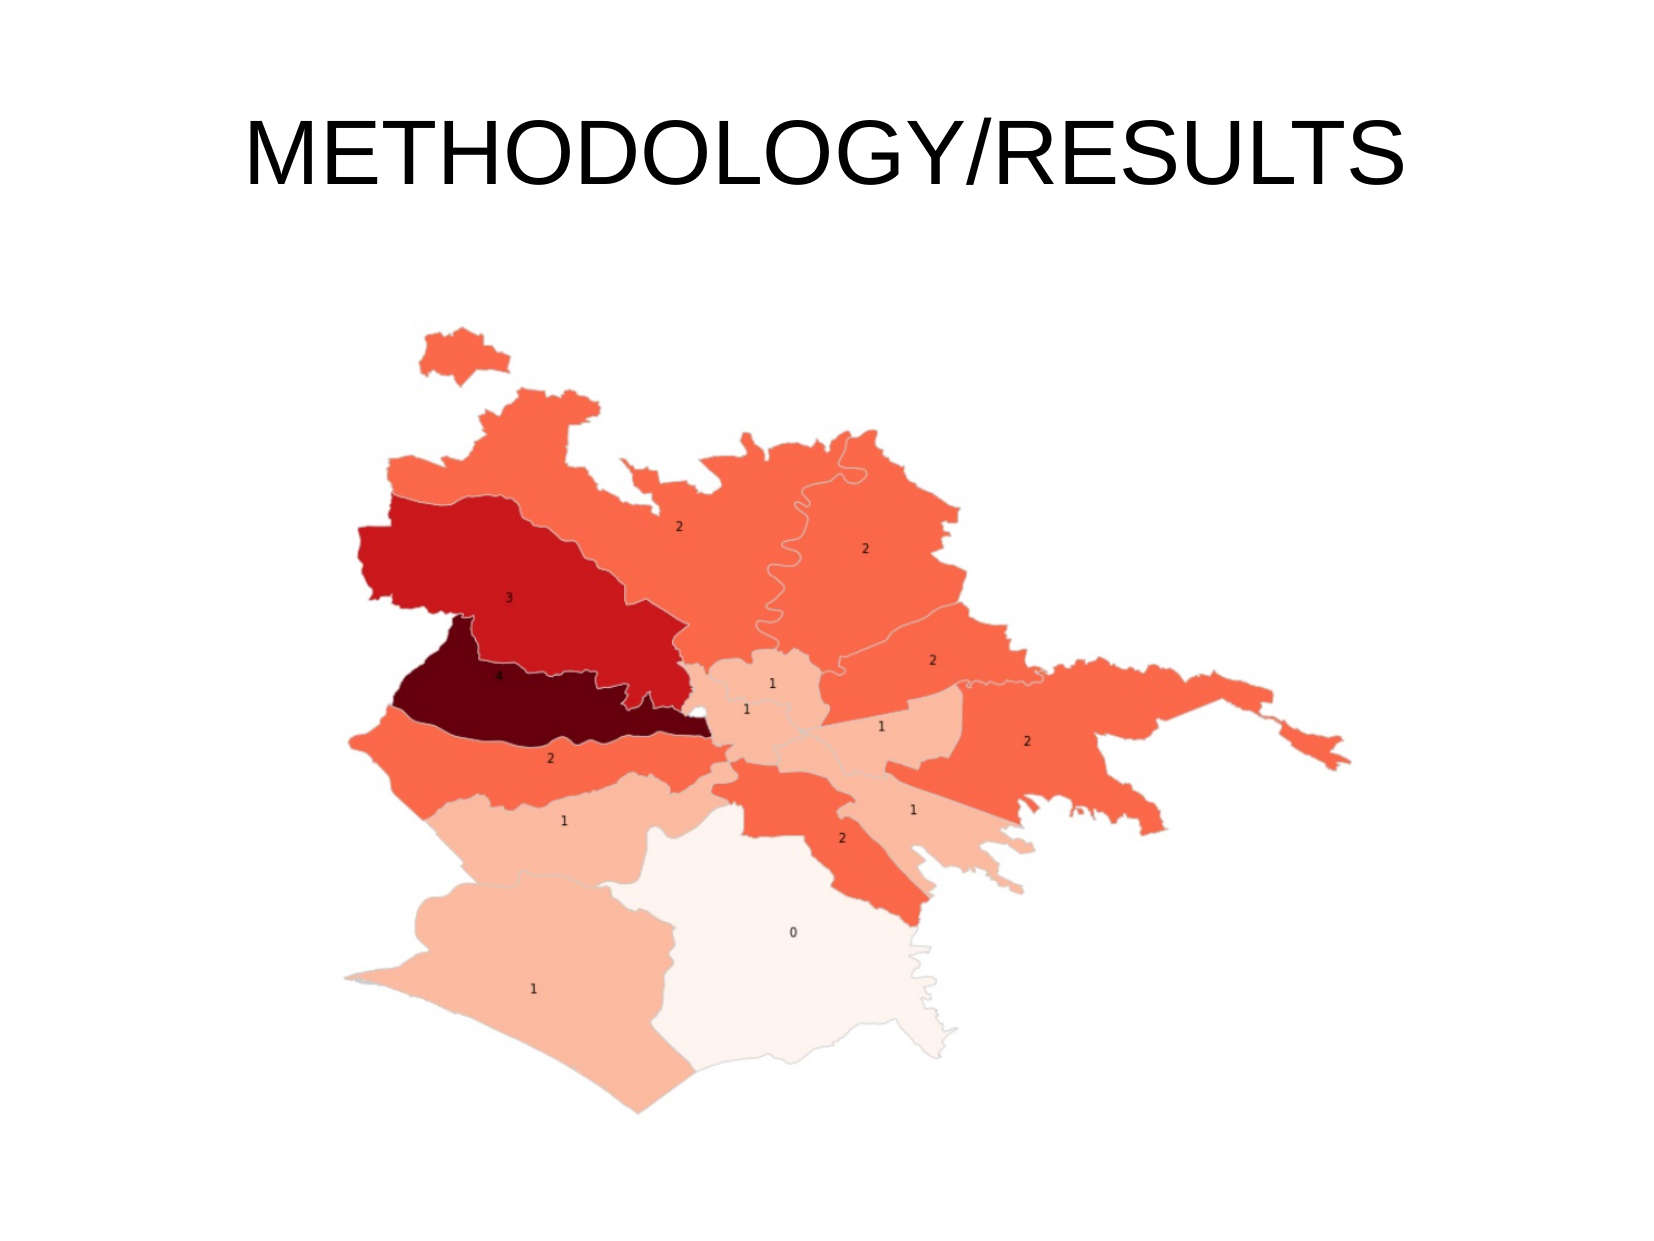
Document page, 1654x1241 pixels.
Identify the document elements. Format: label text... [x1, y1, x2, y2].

title METHODOLOGY/RESULTS [82, 49, 1571, 257]
picture [306, 321, 1561, 1141]
